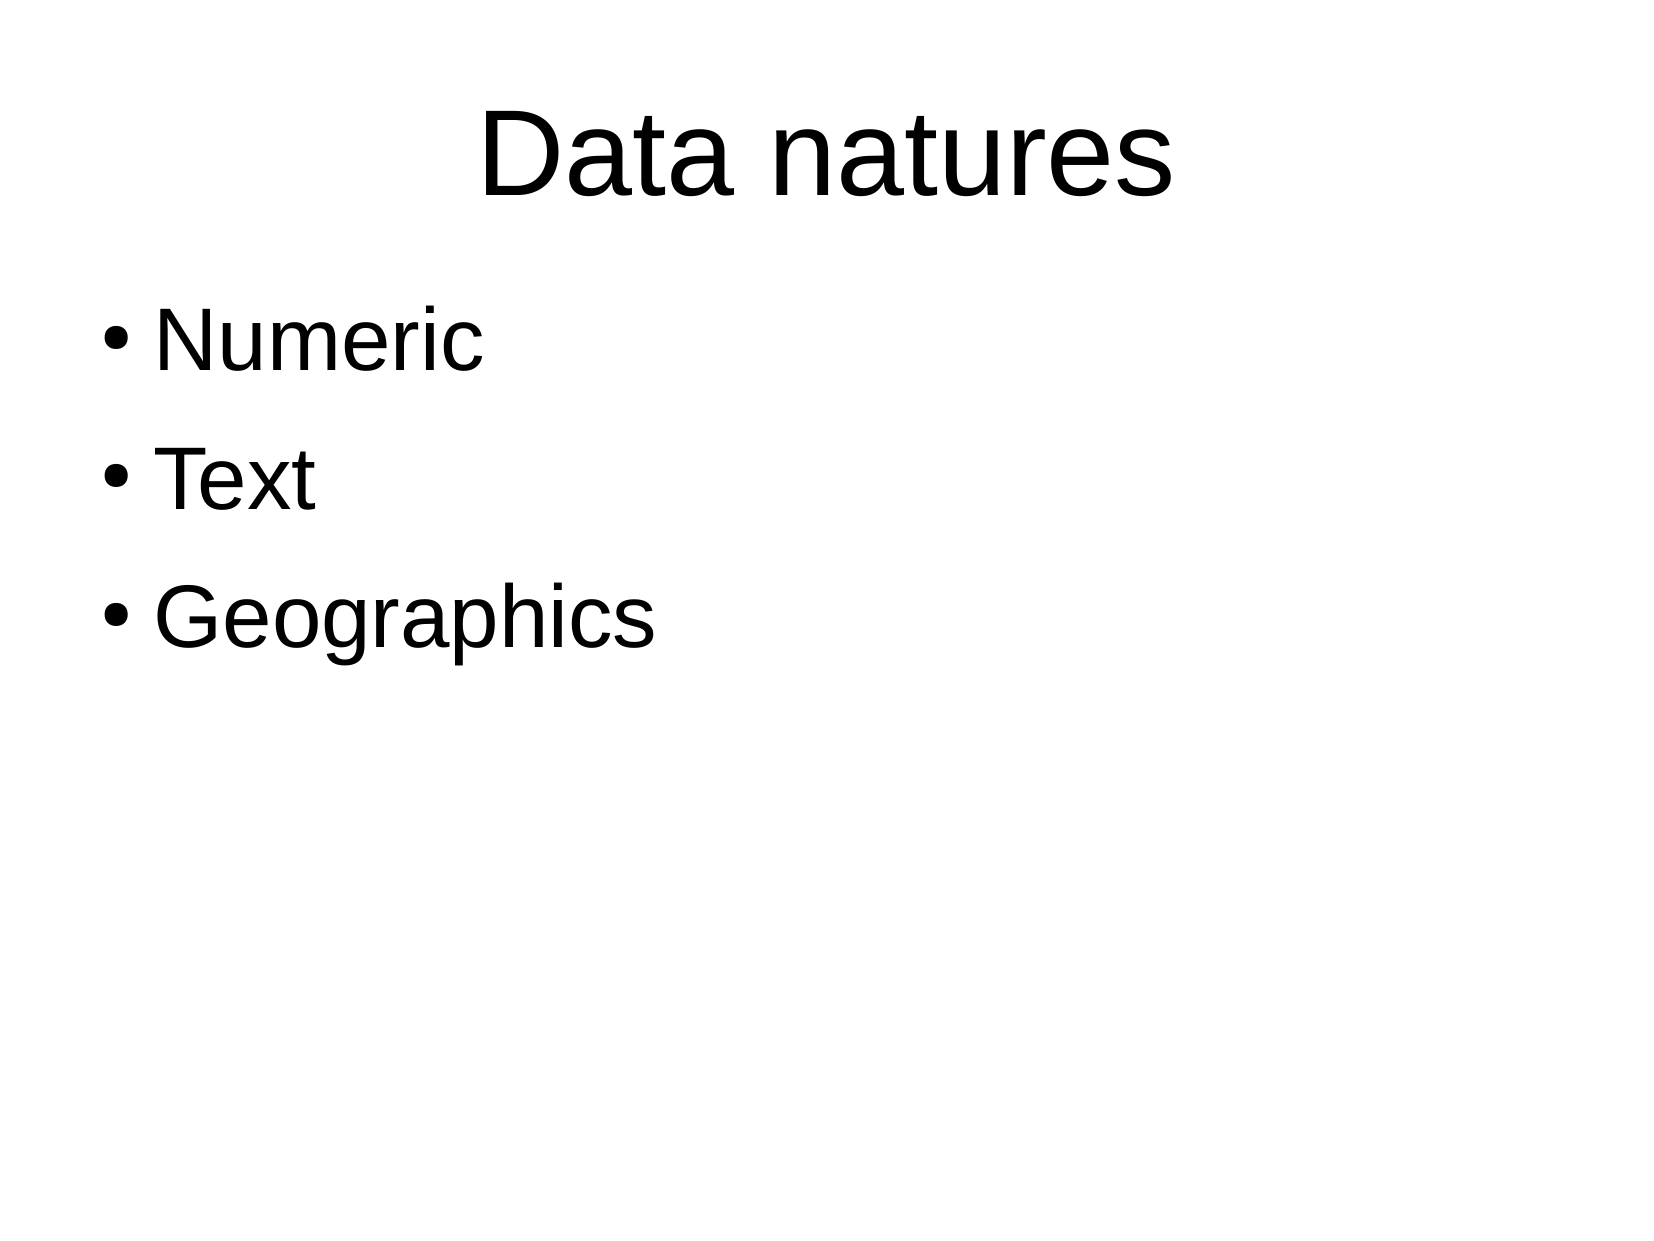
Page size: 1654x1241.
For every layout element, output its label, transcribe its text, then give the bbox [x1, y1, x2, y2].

list Numeric Text Geographics [82, 290, 1571, 1010]
title Data natures [82, 49, 1571, 257]
